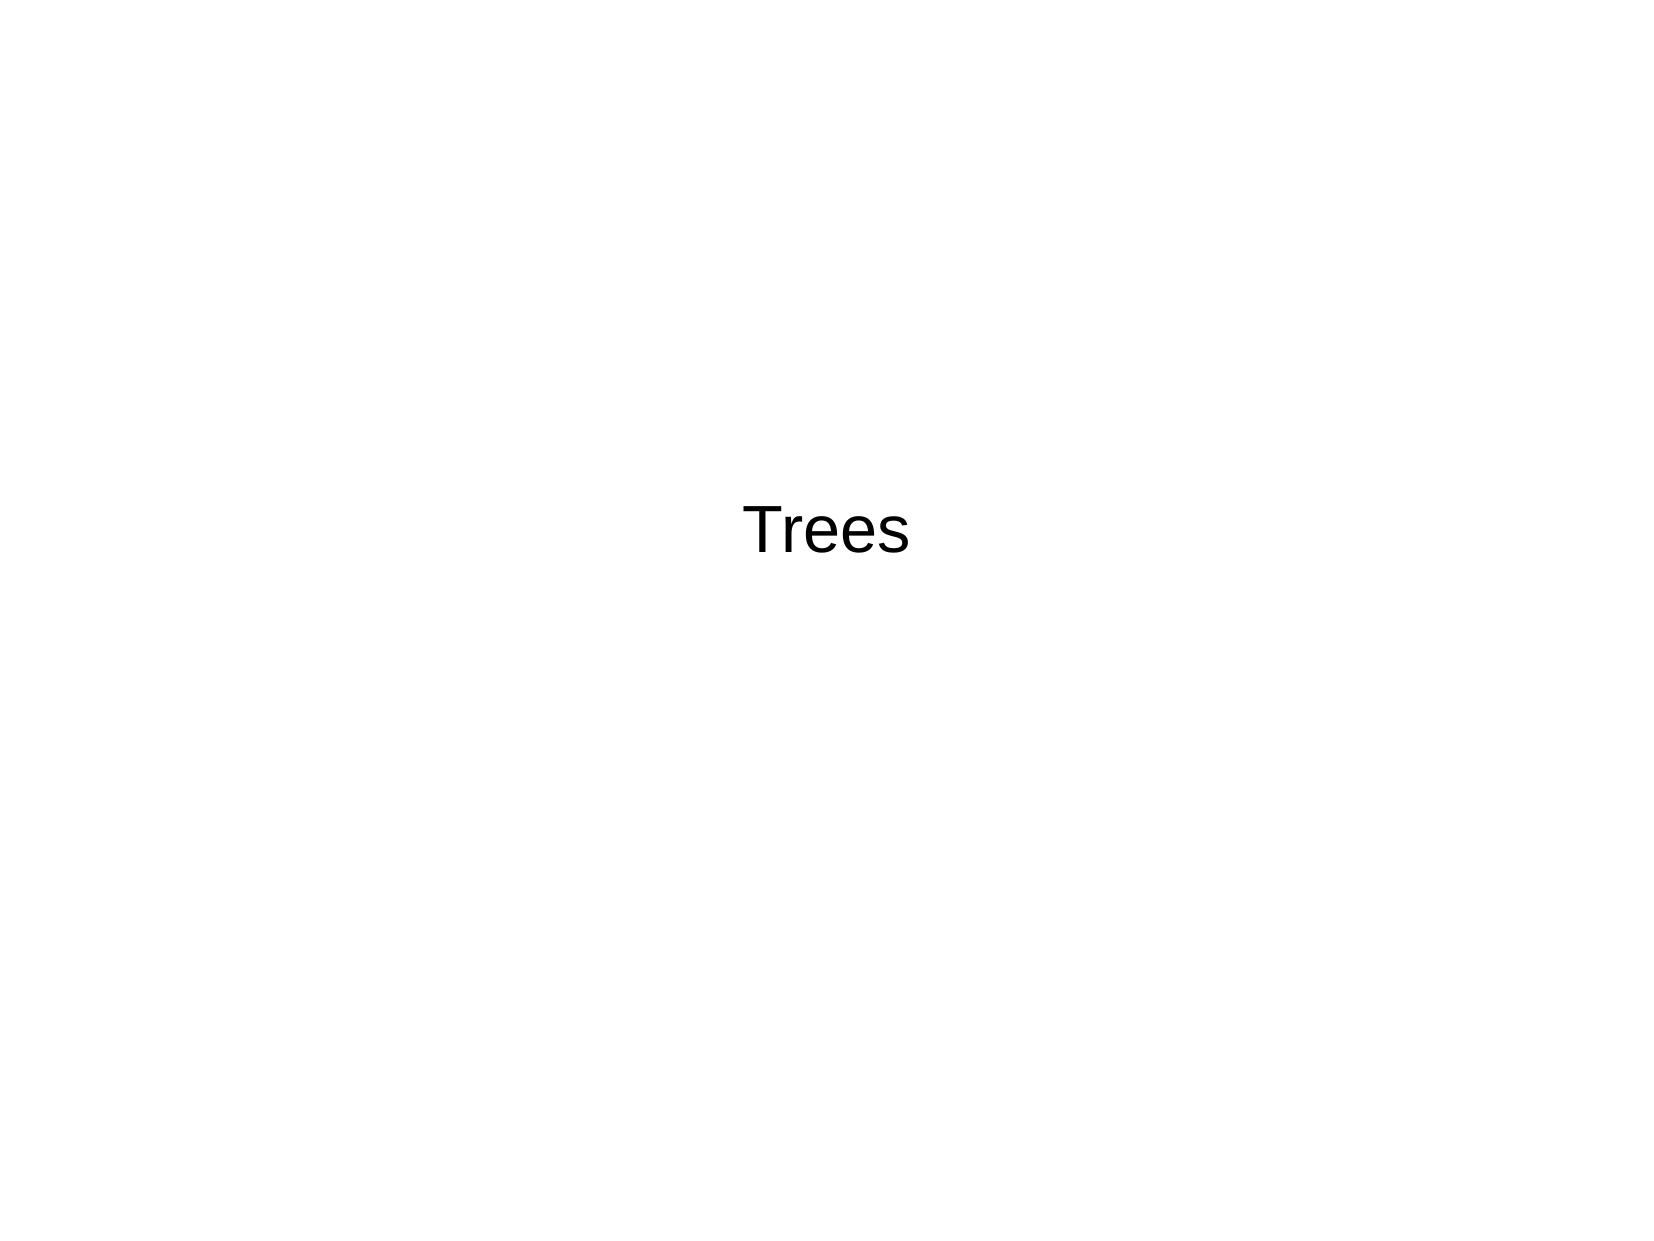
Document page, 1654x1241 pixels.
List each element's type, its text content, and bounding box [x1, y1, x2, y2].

subtitle Trees [82, 49, 1571, 1010]
